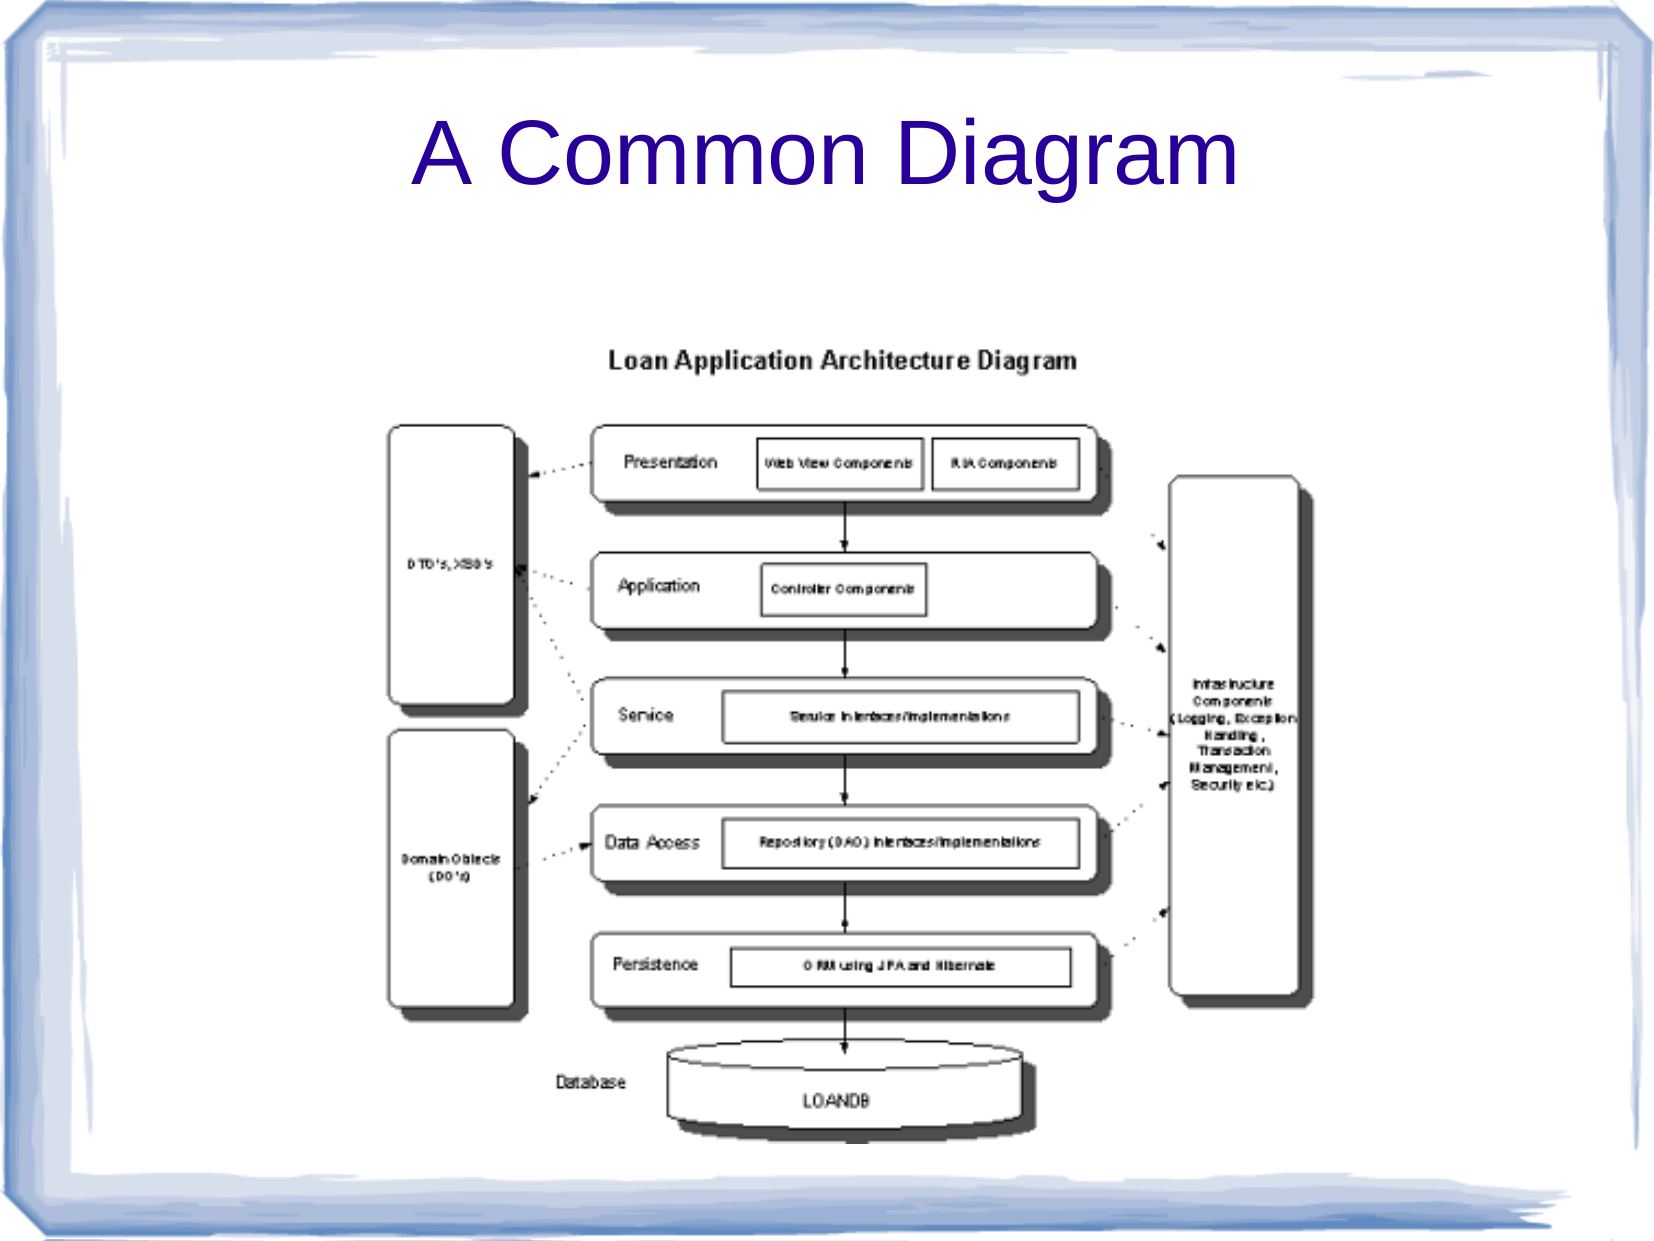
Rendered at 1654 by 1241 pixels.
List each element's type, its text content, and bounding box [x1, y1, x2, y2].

title A Common Diagram [82, 49, 1571, 257]
picture [0, 0, 1654, 1241]
